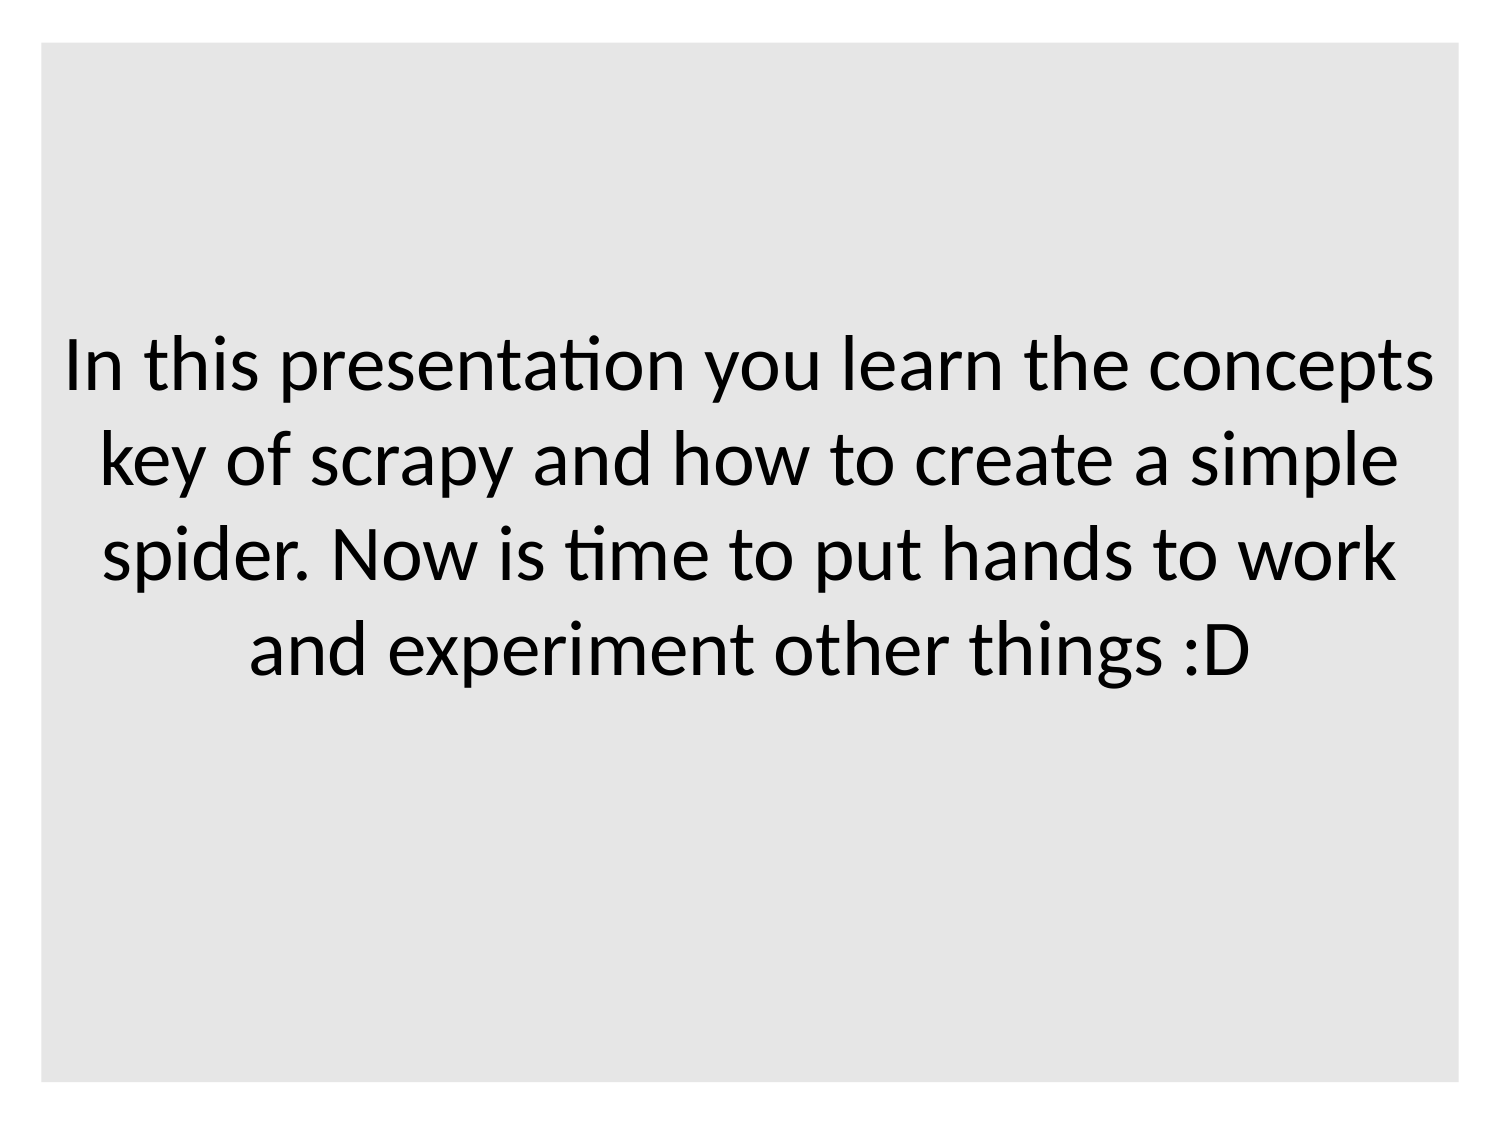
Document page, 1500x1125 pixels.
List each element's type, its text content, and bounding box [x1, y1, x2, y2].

text_box In this presentation you learn the concepts key of scrapy and how to create a simple spider. Now is time to put hands to work and experiment other things :D [41, 19, 1459, 1082]
